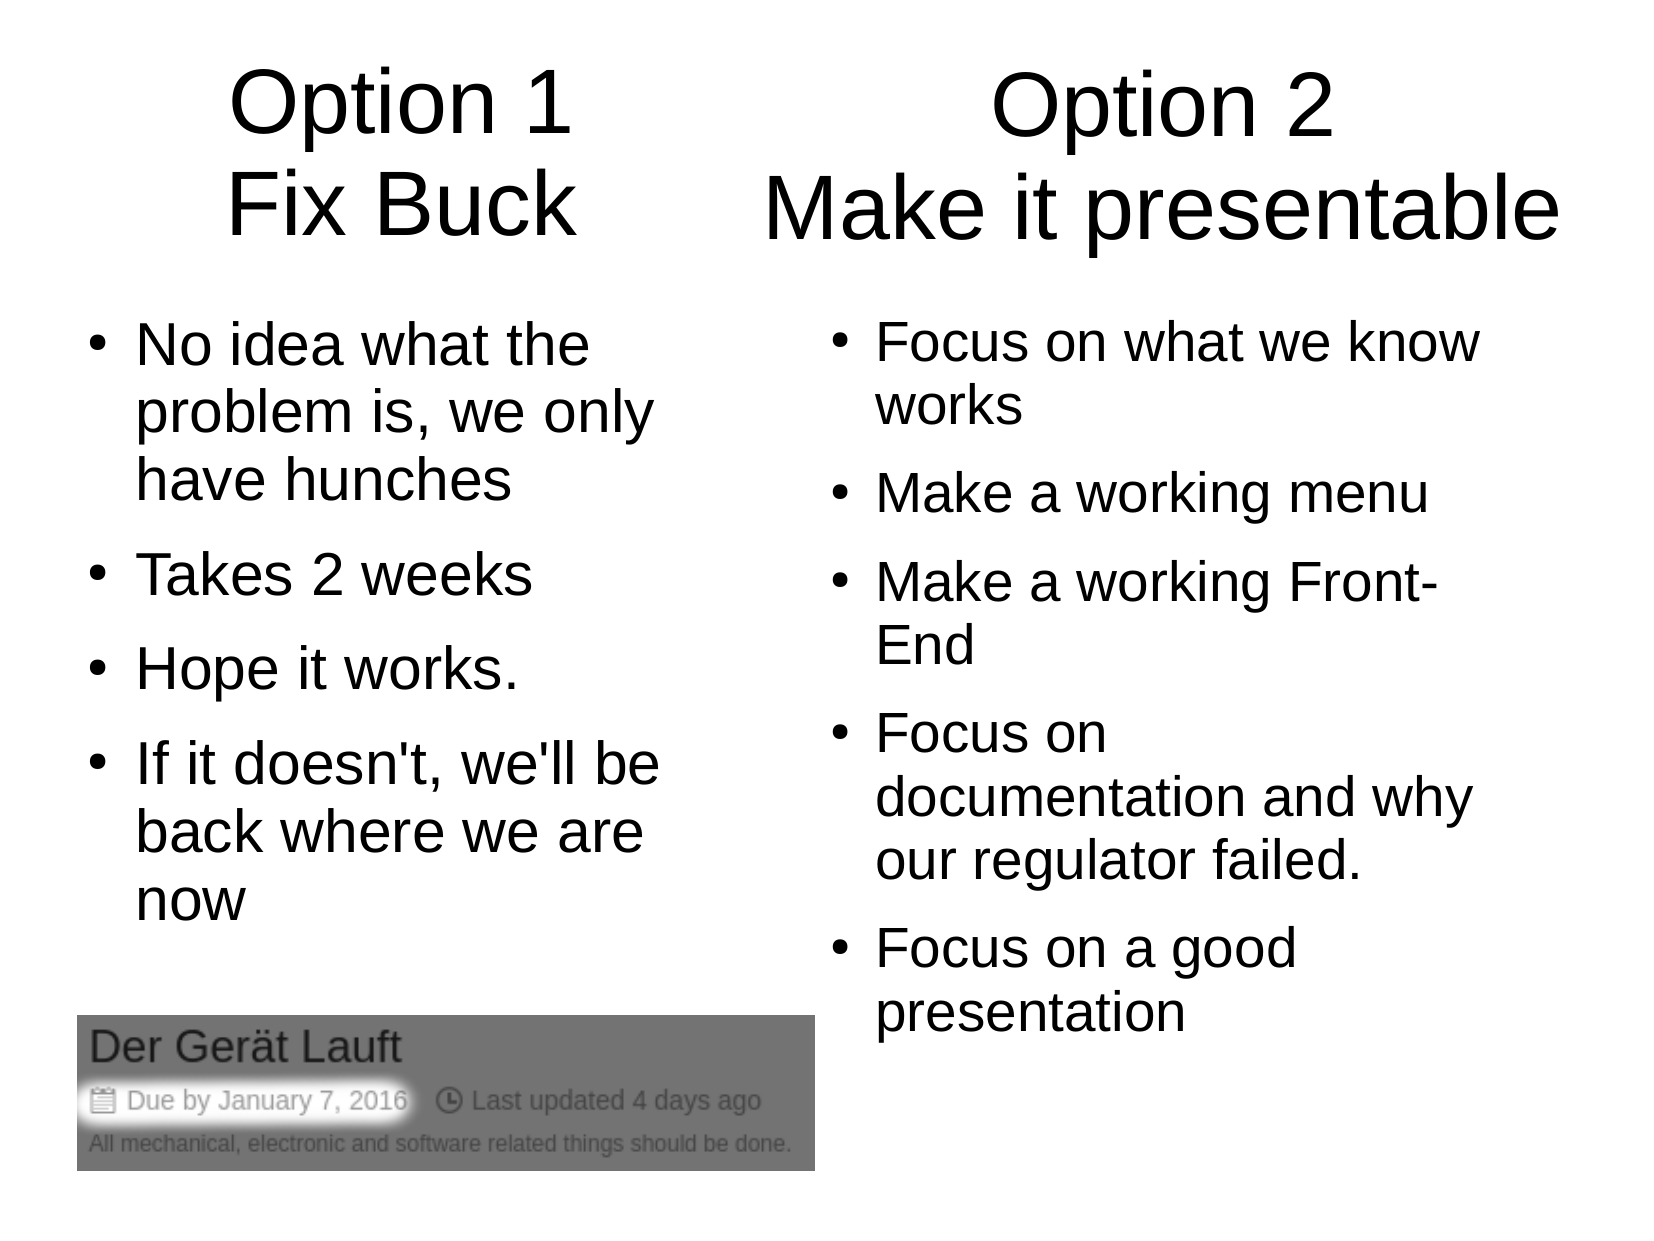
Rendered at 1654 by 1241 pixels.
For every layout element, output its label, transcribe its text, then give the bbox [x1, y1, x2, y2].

title Option 2 Make it presentable [732, 2, 1595, 311]
title Option 1 Fix Buck [94, 49, 709, 257]
picture [77, 1015, 815, 1171]
list Focus on what we know works Make a working menu Make a working Front-End Focus on documentation and why our regulator failed. Focus on a good presentation [814, 311, 1489, 1099]
list No idea what the problem is, we only have hunches Takes 2 weeks Hope it works. If it doesn't, we'll be back where we are now [70, 310, 745, 937]
